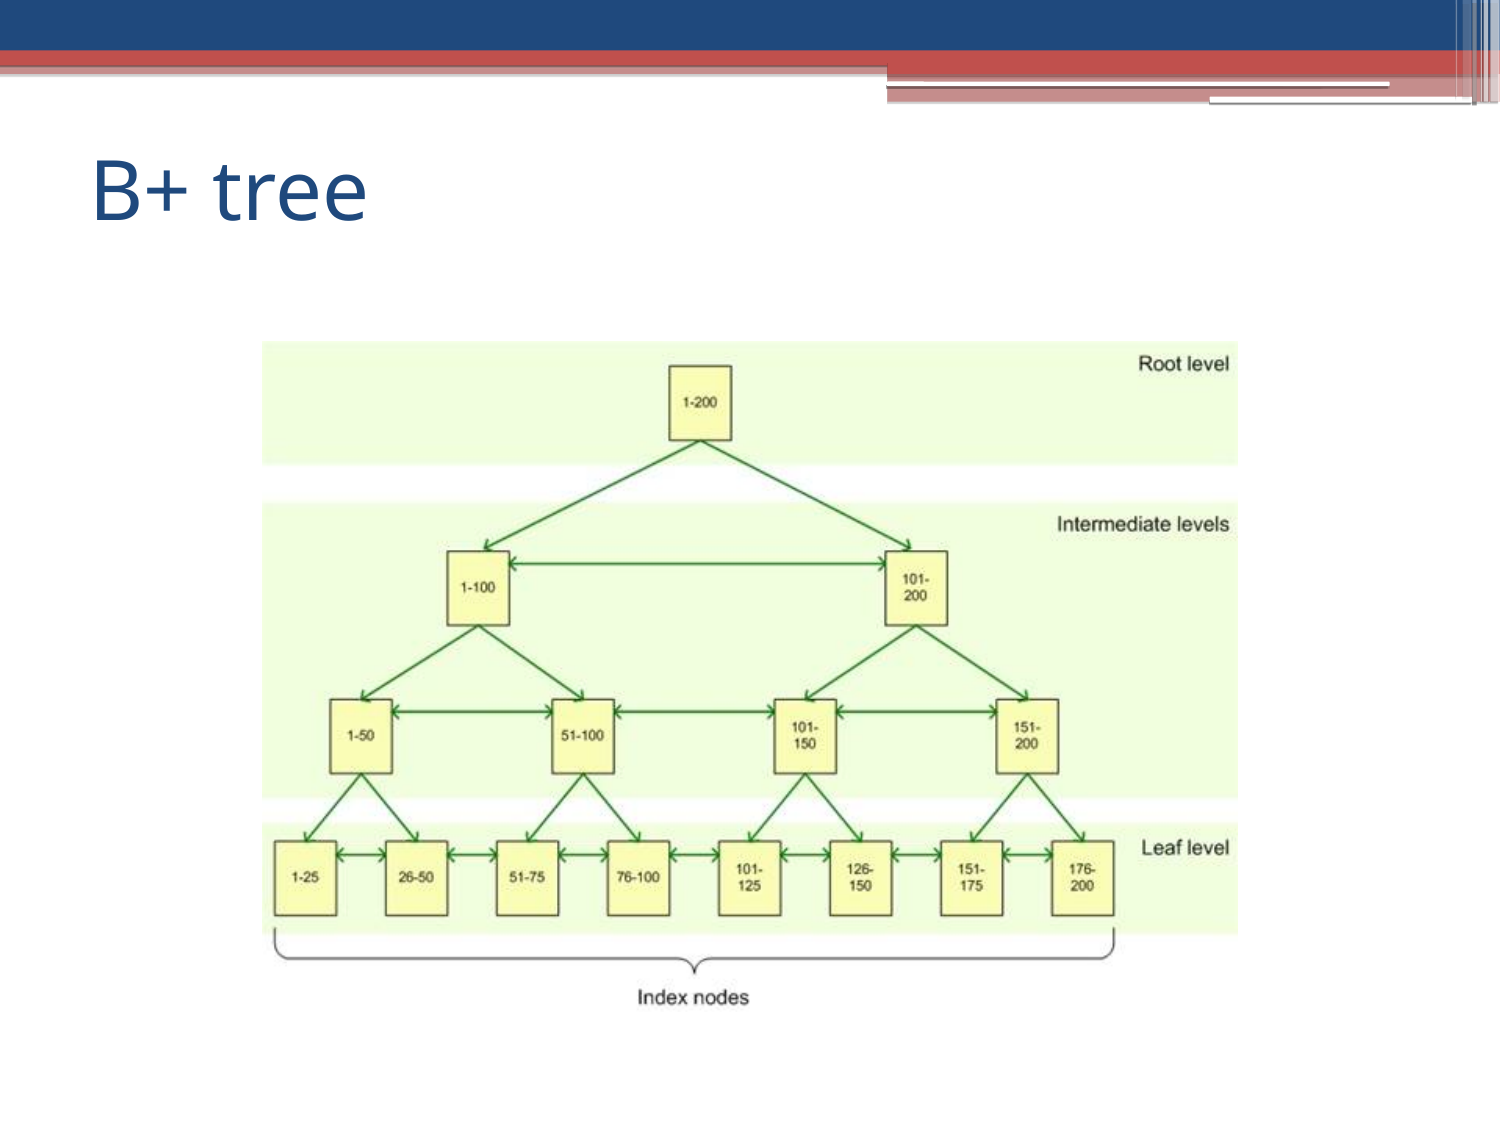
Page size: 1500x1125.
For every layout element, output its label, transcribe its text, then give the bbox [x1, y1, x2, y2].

picture [262, 341, 1238, 1012]
title B+ tree [75, 99, 1425, 275]
